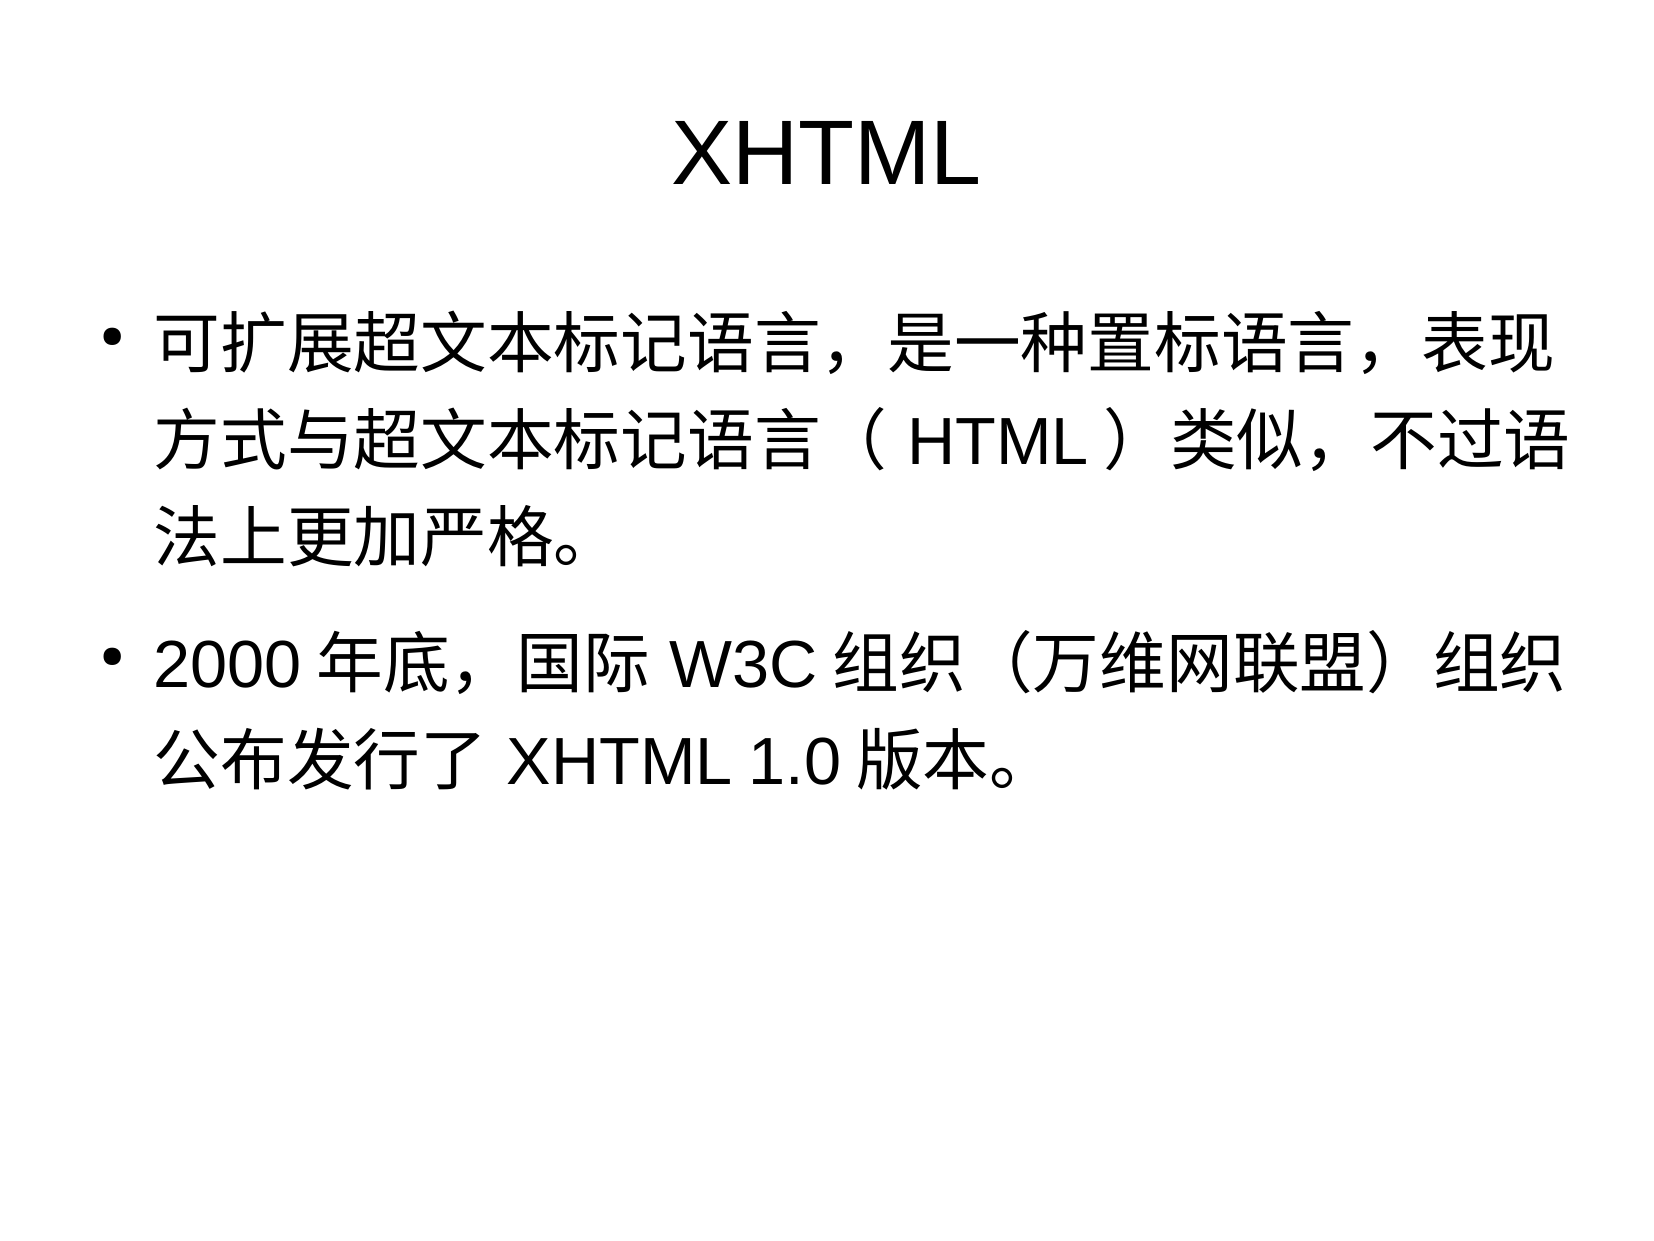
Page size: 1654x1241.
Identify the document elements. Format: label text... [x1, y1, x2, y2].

list 可扩展超文本标记语言，是一种置标语言，表现方式与超文本标记语言（HTML）类似，不过语法上更加严格。 2000年底，国际W3C组织（万维网联盟）组织公布发行了XHTML 1.0版本。 [82, 290, 1571, 1010]
title XHTML [82, 49, 1571, 257]
